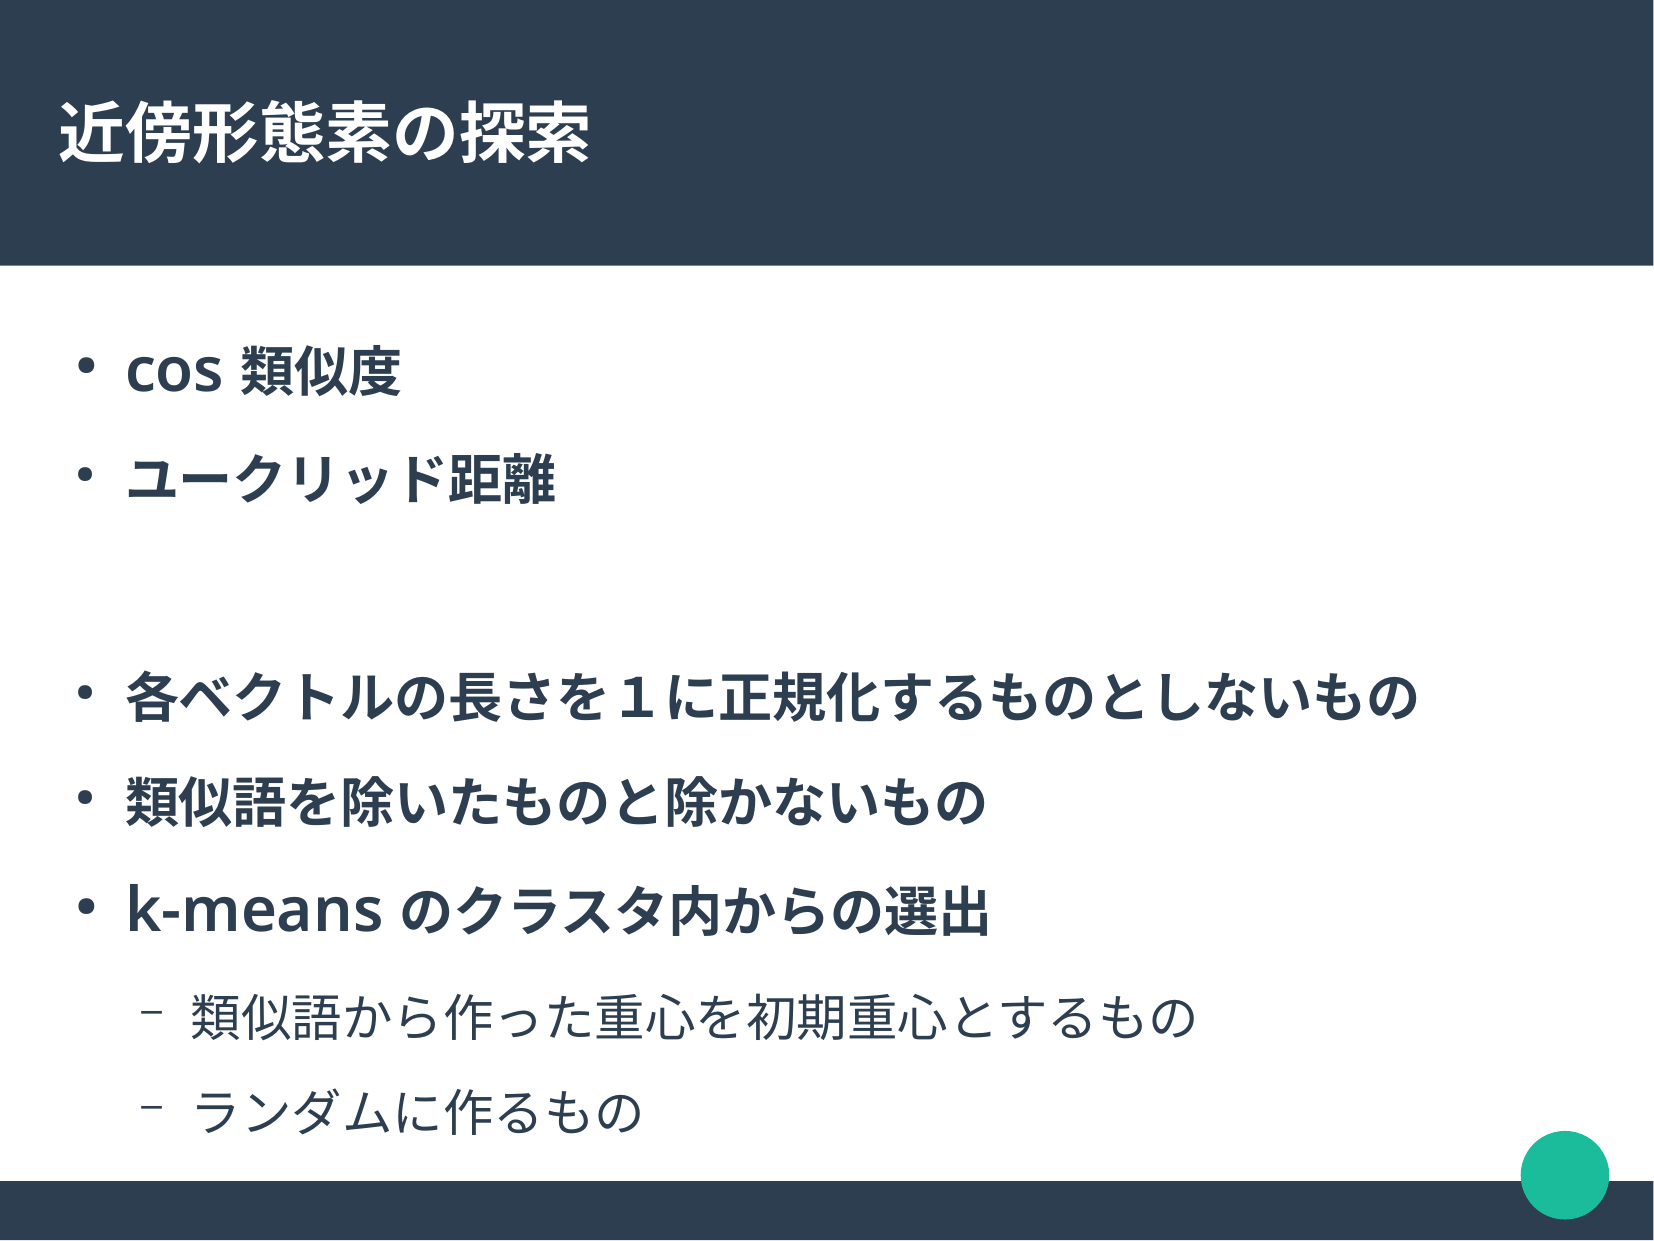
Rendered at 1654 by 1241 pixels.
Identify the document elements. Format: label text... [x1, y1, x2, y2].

list cos類似度 ユークリッド距離 各ベクトルの長さを１に正規化するものとしないもの 類似語を除いたものと除かないもの k-meansのクラスタ内からの選出 類似語から作った重心を初期重心とするもの ランダムに作るもの [59, 324, 1595, 1152]
title 近傍形態素の探索 [59, 49, 1595, 207]
